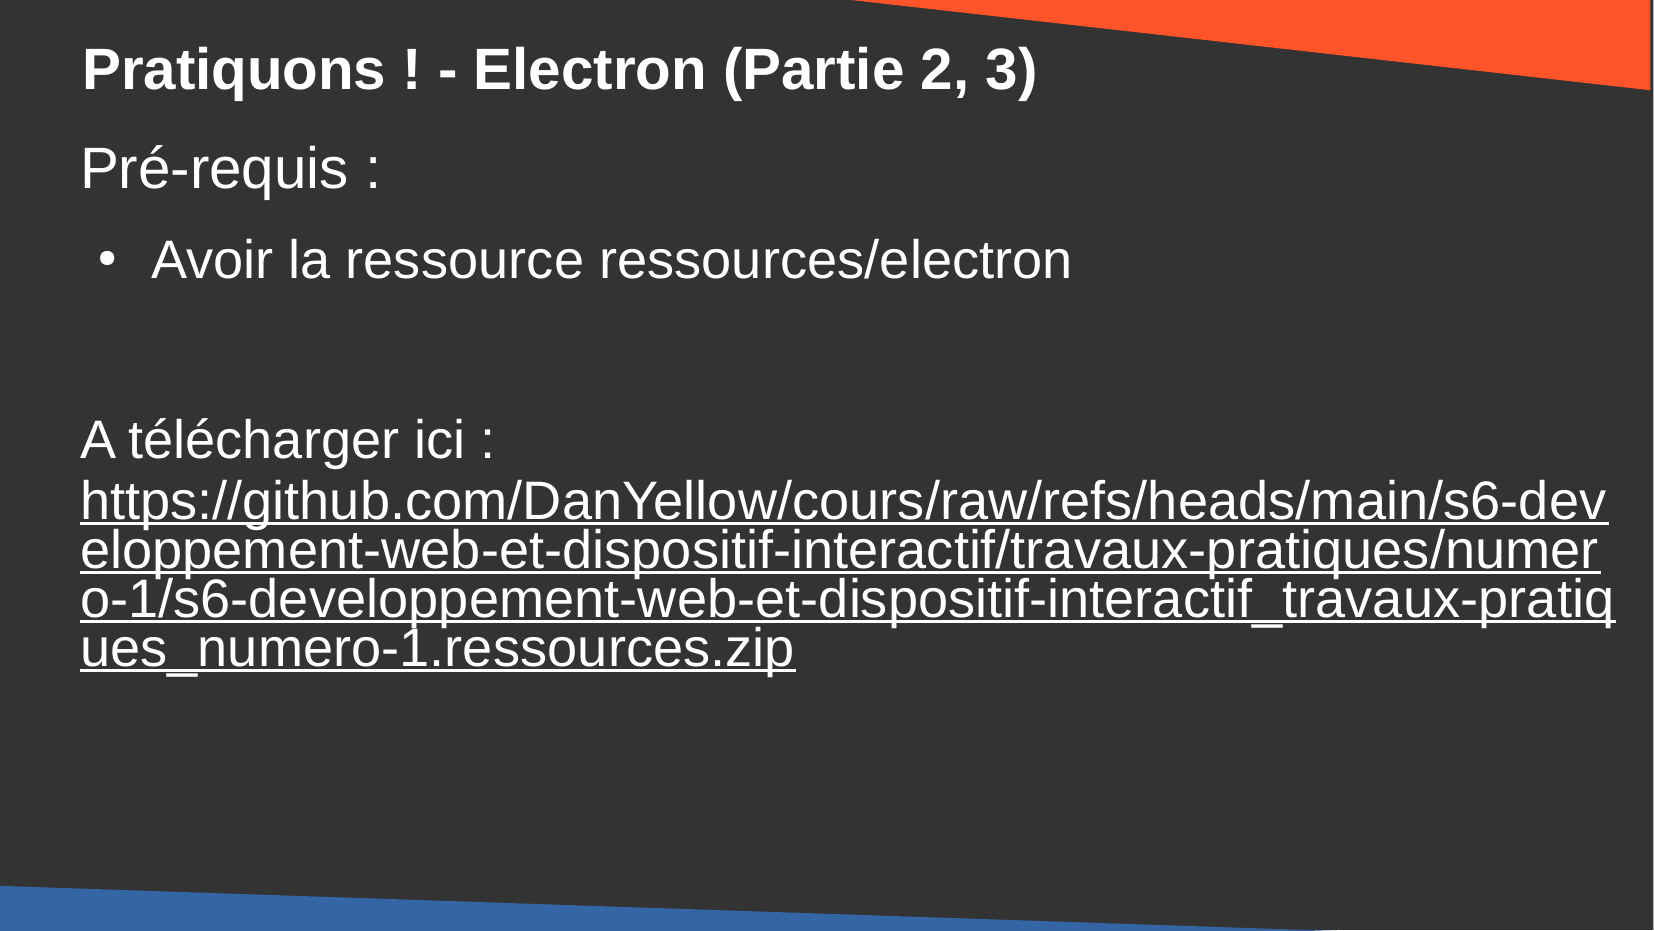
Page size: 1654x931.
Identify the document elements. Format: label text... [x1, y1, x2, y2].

text_box [851, 0, 1651, 91]
text_box [0, 885, 1337, 931]
title Pratiquons ! - Electron (Partie 2, 3) [82, 37, 1571, 114]
list Pré-requis : Avoir la ressource ressources/electron A télécharger ici : https://github.com/DanYellow/cours/raw/refs/heads/main/s6-developpement-web-et-dispositif-interactif/travaux-pratiques/numero-1/s6-developpement-web-et-dispositif-interactif_travaux-pratiques_numero-1.ressources.zip [80, 135, 1620, 721]
